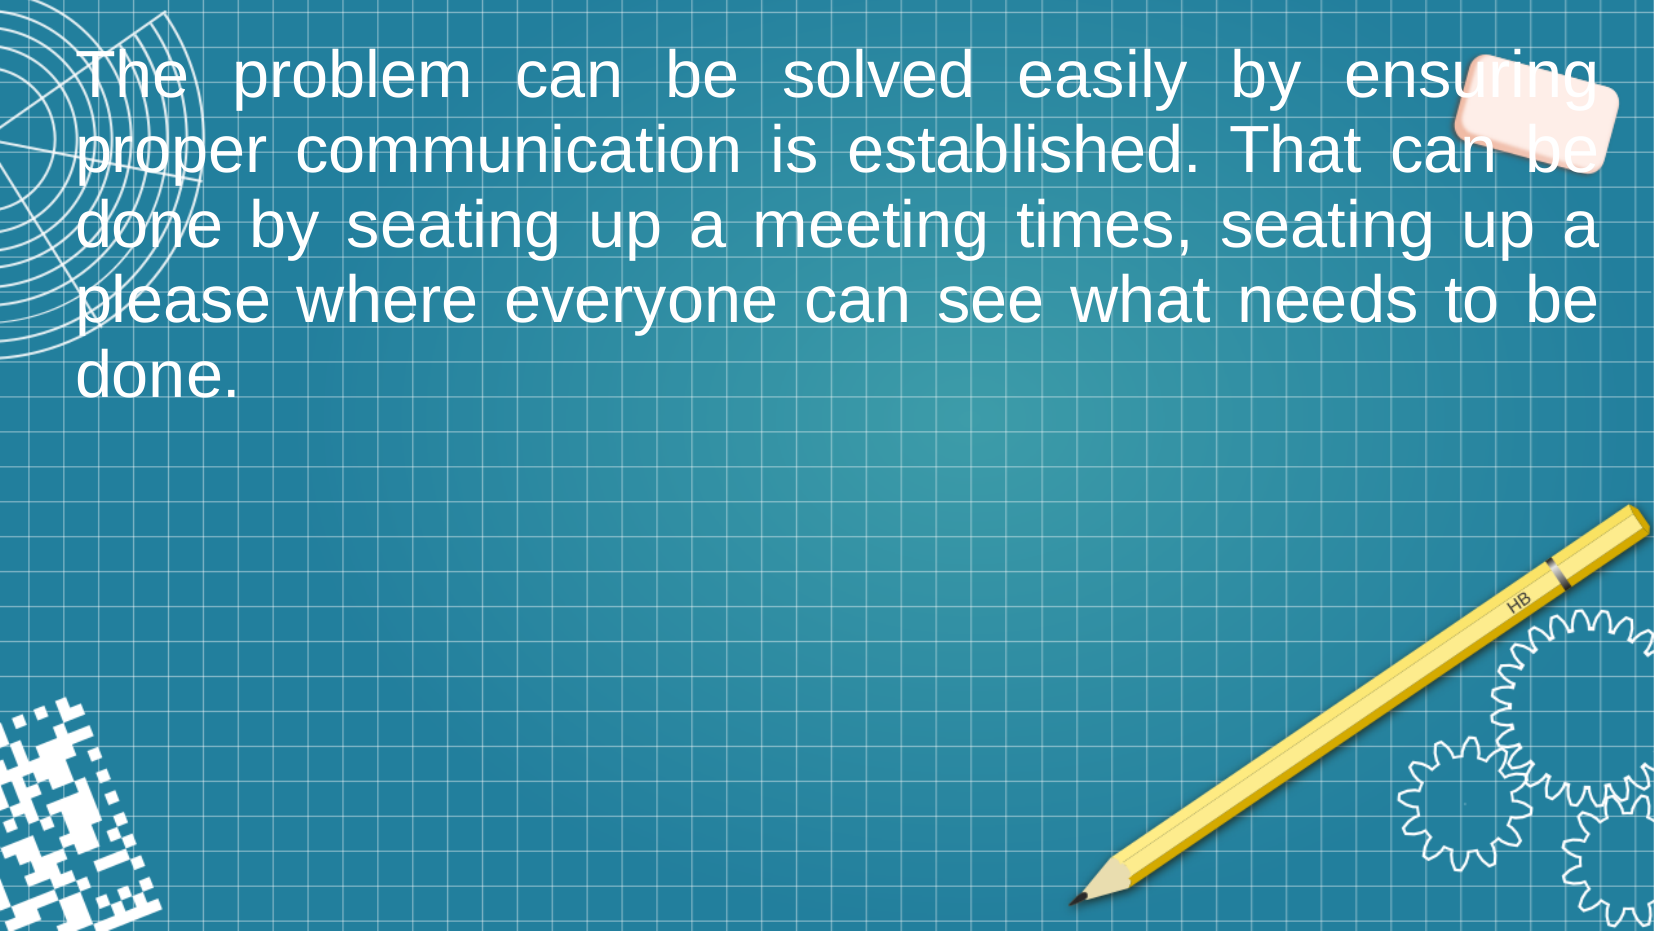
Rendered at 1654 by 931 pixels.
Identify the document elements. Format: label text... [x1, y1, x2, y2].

subtitle The problem can be solved easily by ensuring proper communication is established. That can be done by seating up a meeting times, seating up a please where everyone can see what needs to be done. [75, 37, 1601, 901]
picture [0, 0, 1654, 931]
